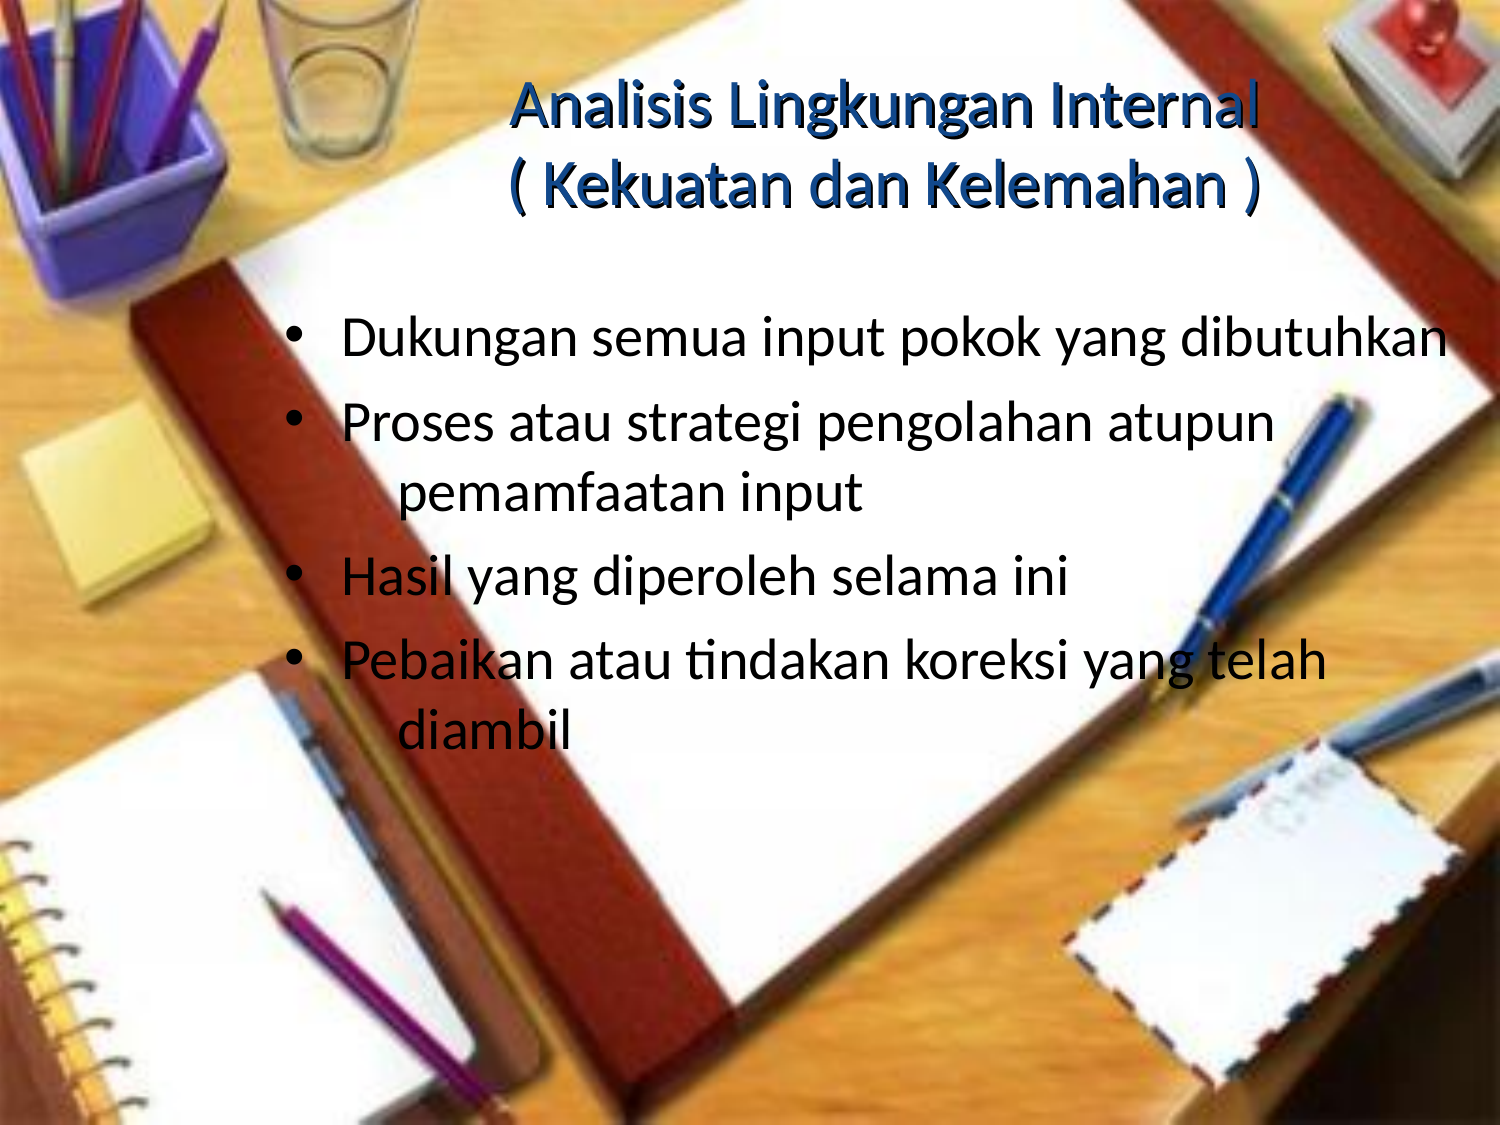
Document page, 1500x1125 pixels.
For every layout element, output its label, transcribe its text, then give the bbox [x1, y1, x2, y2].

list Dukungan semua input pokok yang dibutuhkan Proses atau strategi pengolahan atupun pemamfaatan input Hasil yang diperoleh selama ini Pebaikan atau tindakan koreksi yang telah diambil [269, 290, 1500, 1026]
title Analisis Lingkungan Internal ( Kekuatan dan Kelemahan ) [269, 45, 1500, 233]
